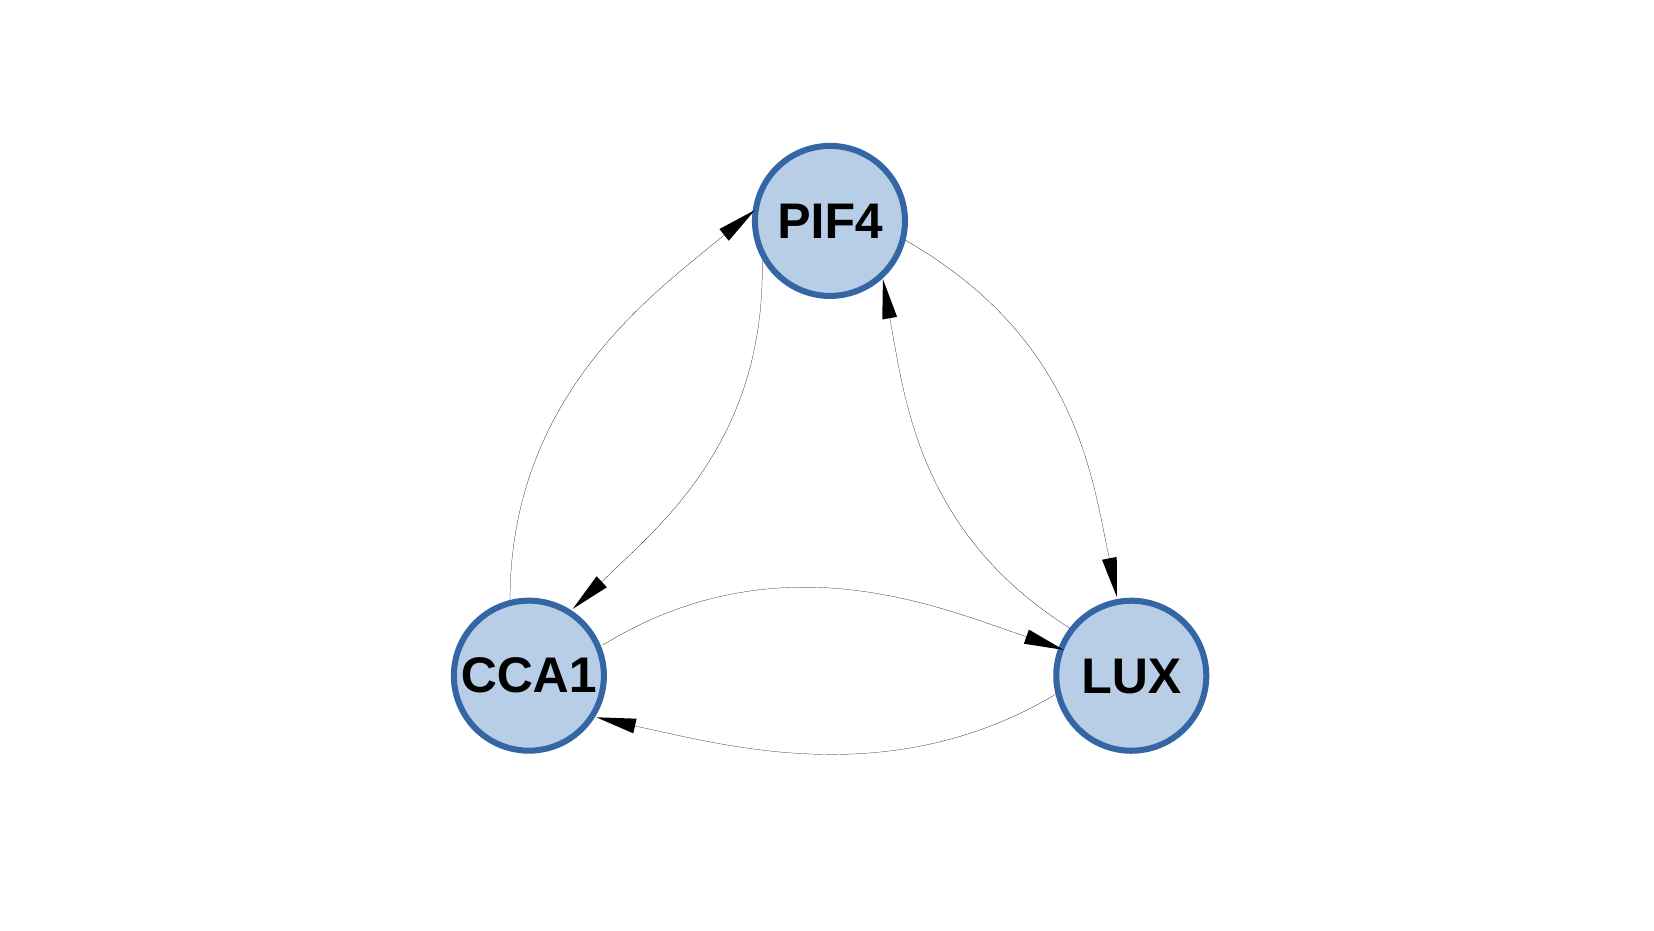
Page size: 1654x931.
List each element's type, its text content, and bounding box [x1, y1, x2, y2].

text_box PIF4 [754, 145, 906, 296]
text_box CCA1 [453, 600, 604, 751]
text_box LUX [1056, 600, 1207, 751]
